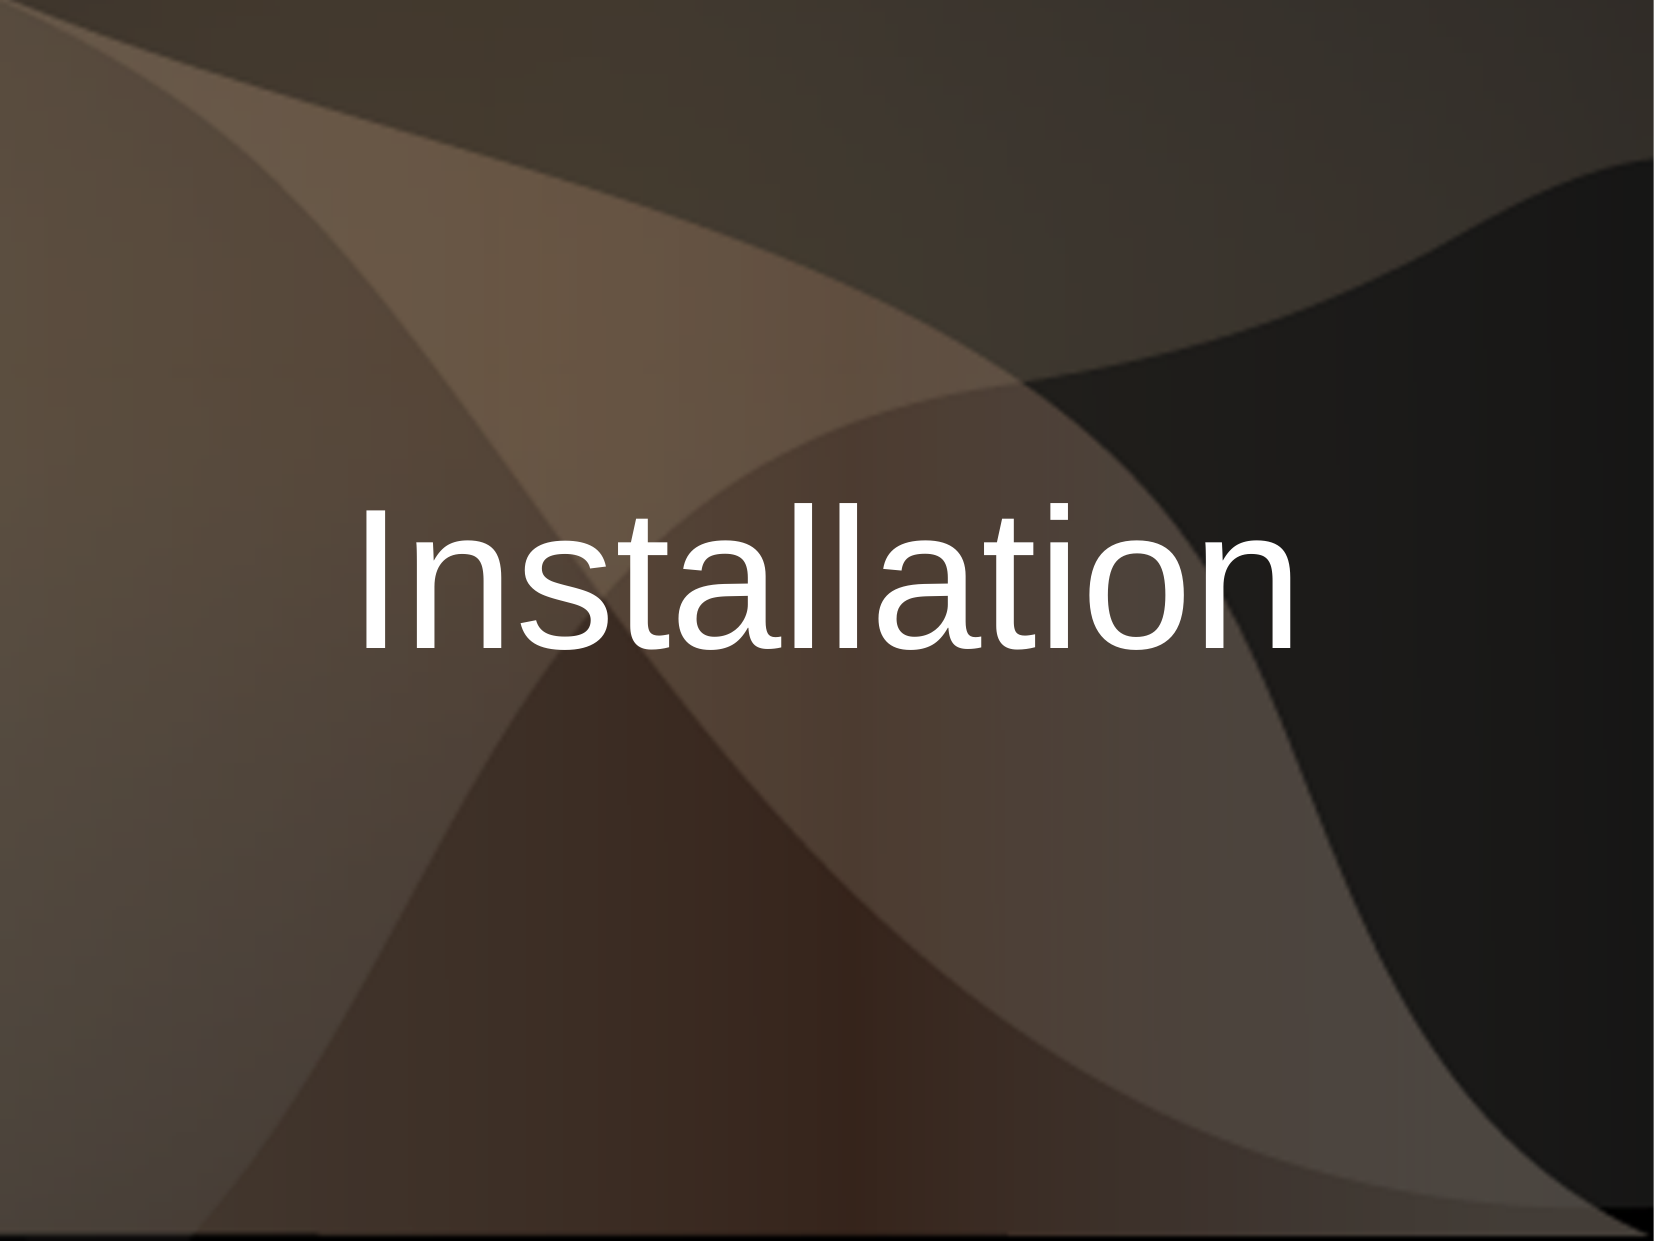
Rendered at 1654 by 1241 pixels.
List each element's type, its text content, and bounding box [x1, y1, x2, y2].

subtitle Installation [82, 49, 1571, 1109]
picture [0, 0, 1654, 1241]
